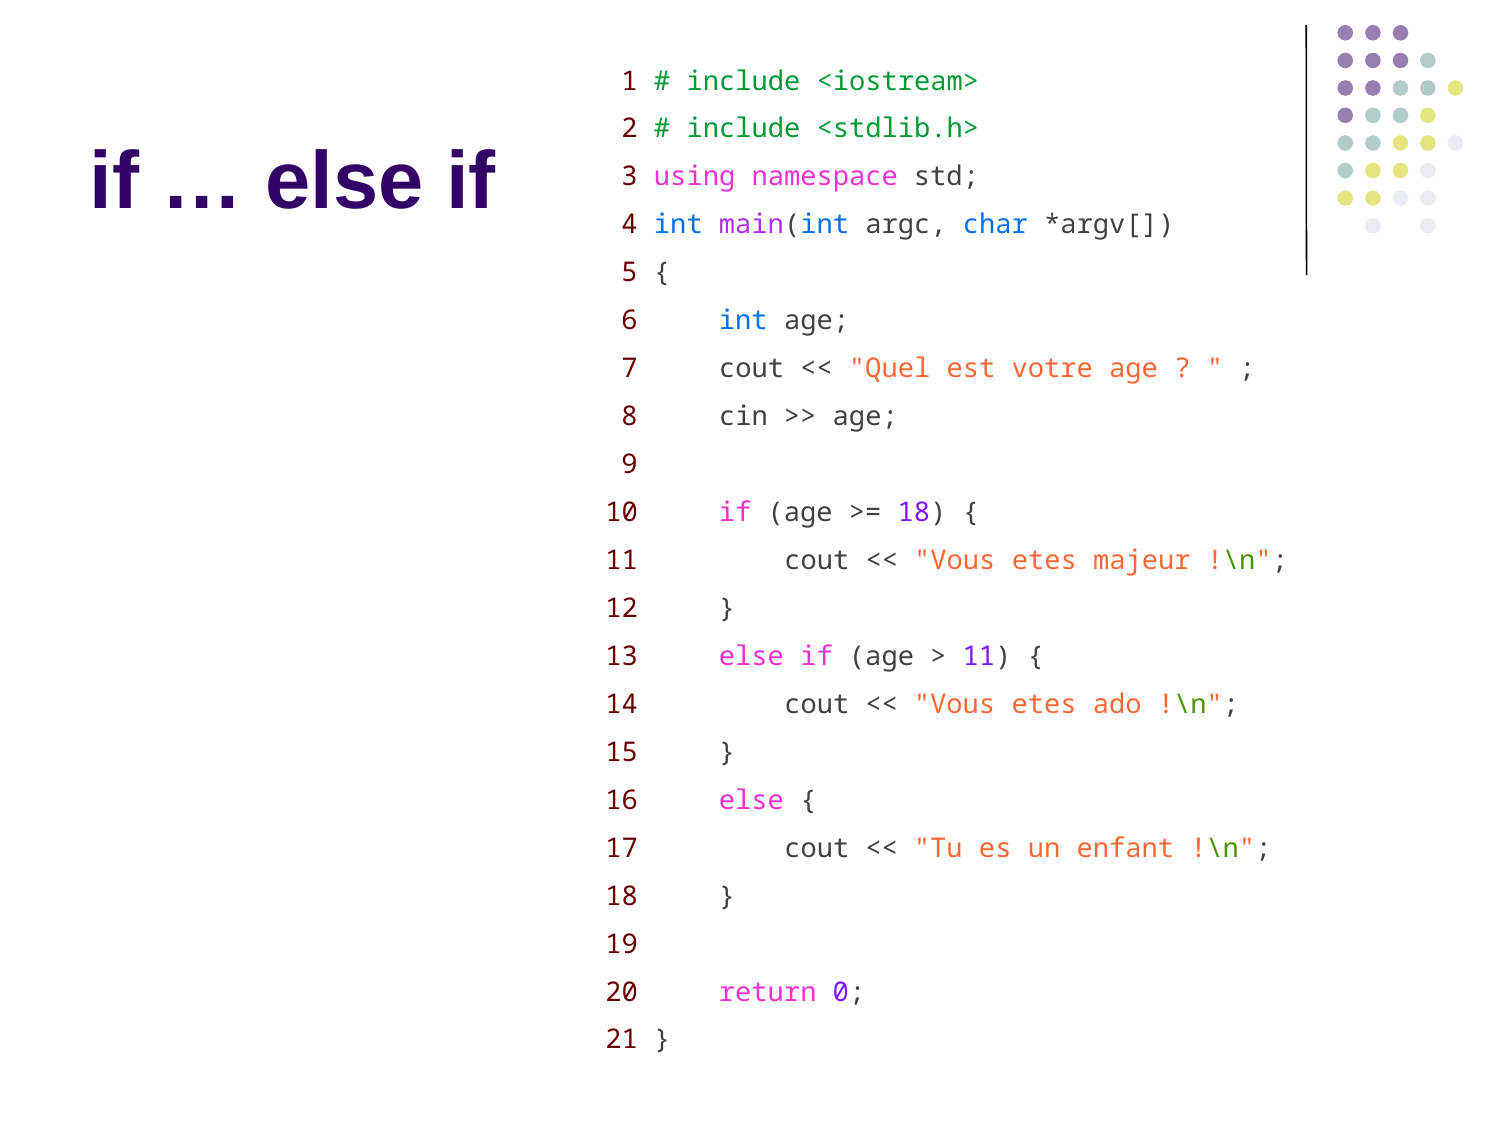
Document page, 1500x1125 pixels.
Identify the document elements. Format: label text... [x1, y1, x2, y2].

list 1 # include <iostream> 2 # include <stdlib.h> 3 using namespace std; 4 int main(int argc, char *argv[]) 5 { 6 int age; 7 cout << "Quel est votre age ? " ; 8 cin >> age; 9 10 if (age >= 18) { 11 cout << "Vous etes majeur !\n"; 12 } 13 else if (age > 11) { 14 cout << "Vous etes ado !\n"; 15 } 16 else { 17 cout << "Tu es un enfant !\n"; 18 } 19 20 return 0; 21 } [590, 55, 1500, 1099]
title if … else if [74, 20, 1313, 233]
